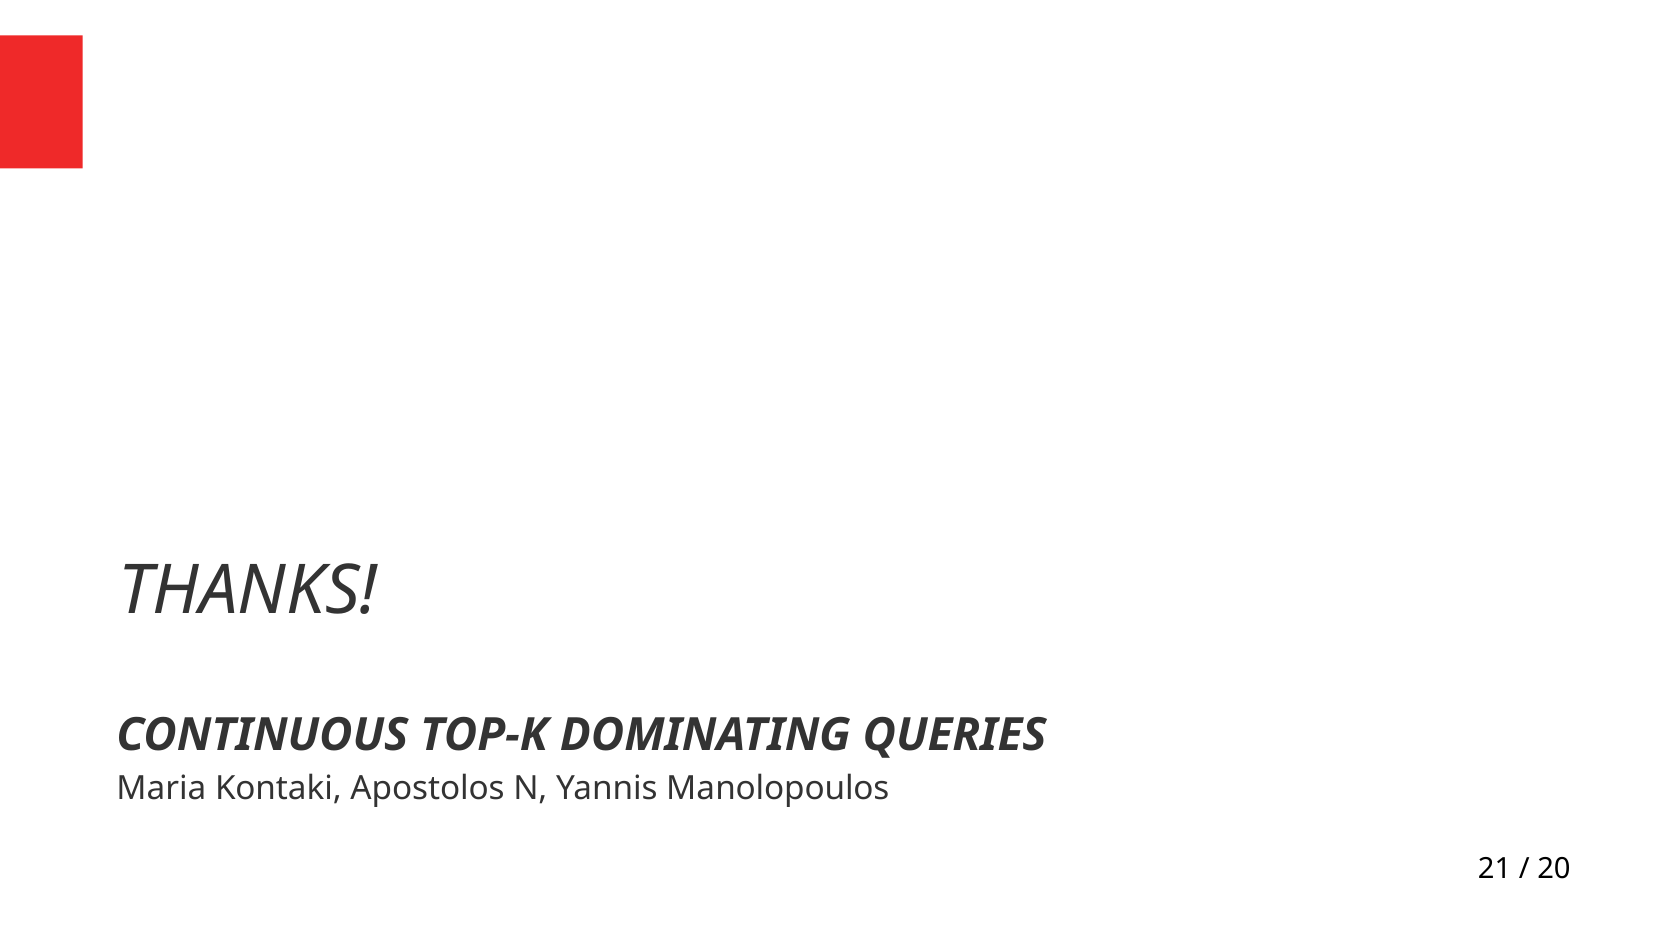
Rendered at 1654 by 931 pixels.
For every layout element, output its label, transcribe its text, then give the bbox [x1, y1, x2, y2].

title THANKS! [118, 495, 1571, 678]
title CONTINUOUS TOP-K DOMINATING QUERIES Maria Kontaki, Apostolos N, Yannis Manolopoulos [116, 677, 1570, 833]
